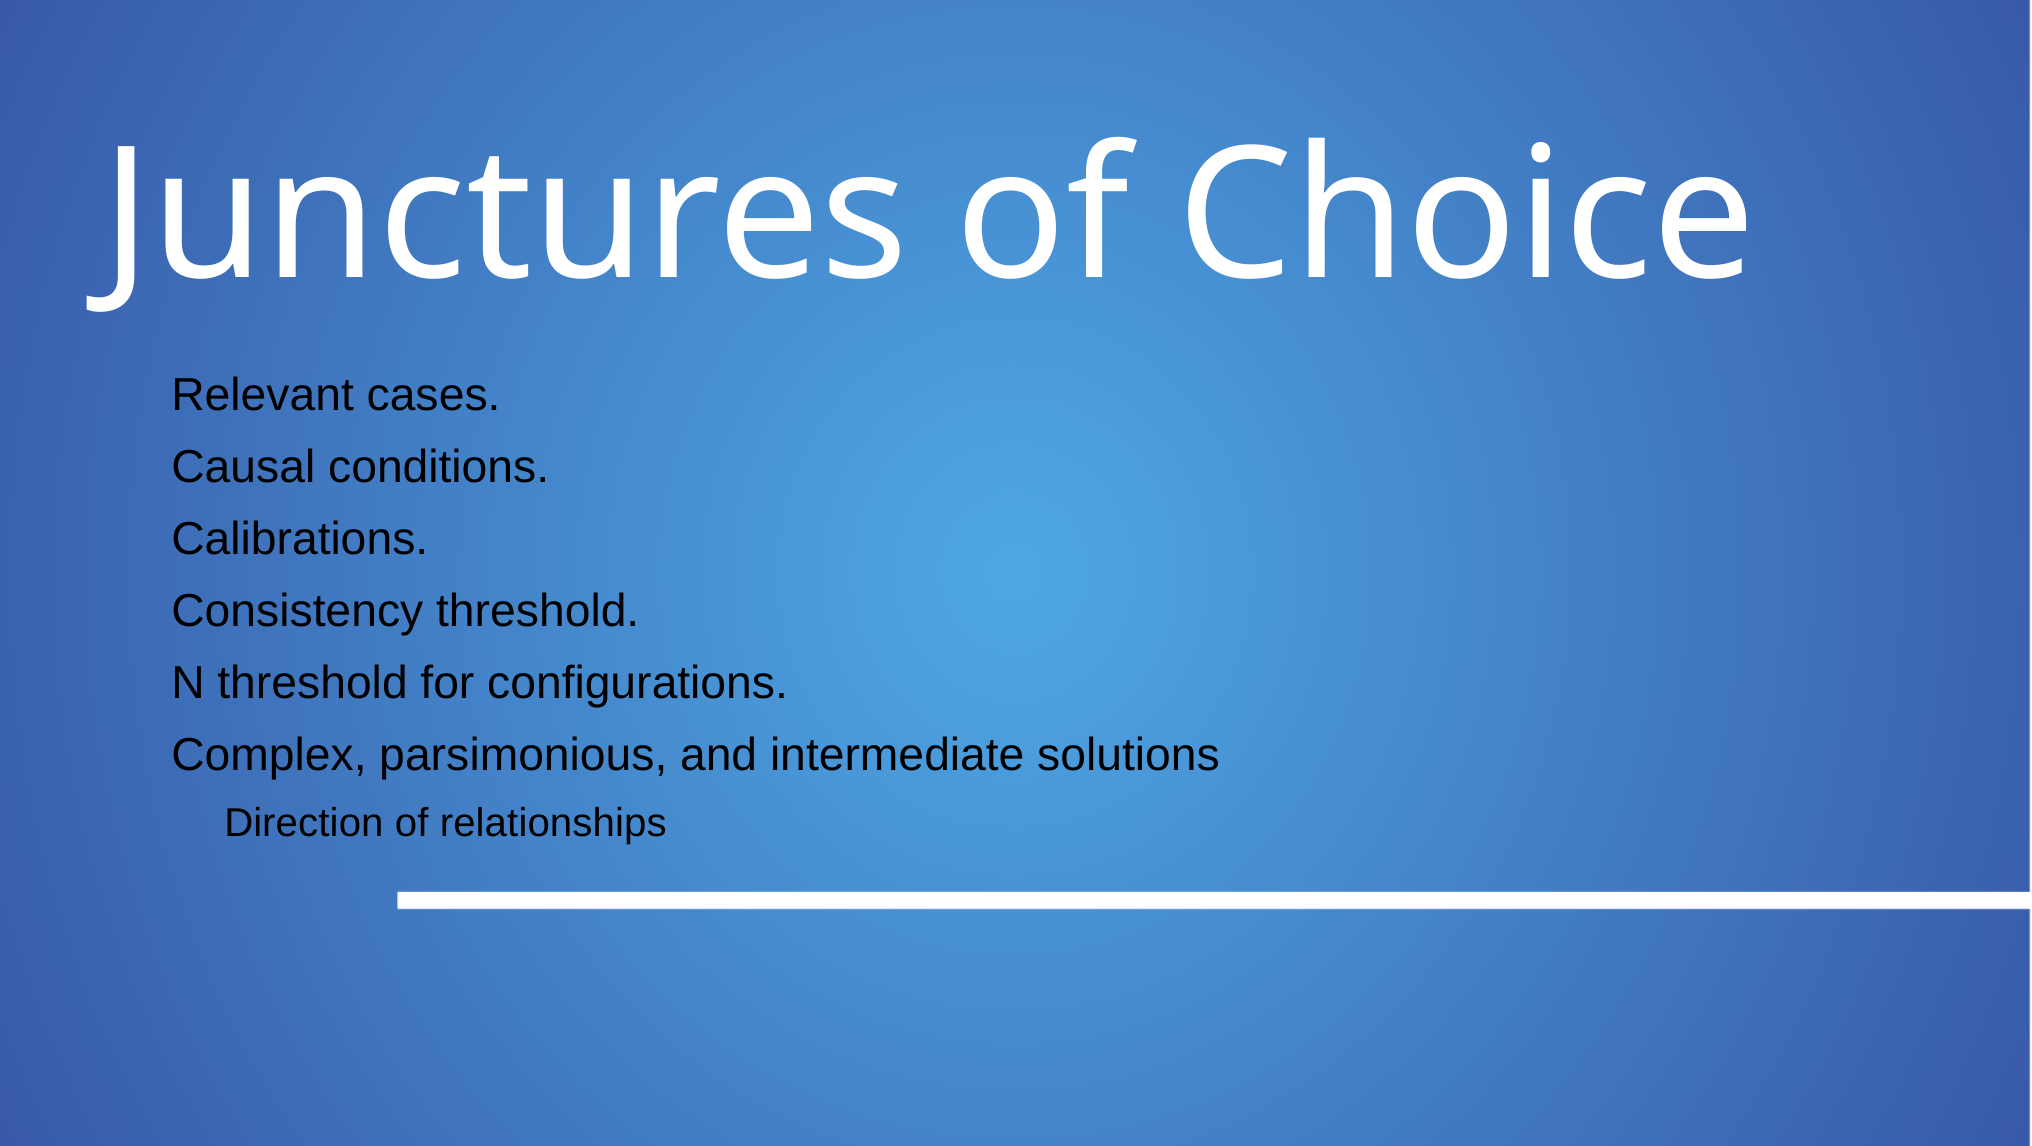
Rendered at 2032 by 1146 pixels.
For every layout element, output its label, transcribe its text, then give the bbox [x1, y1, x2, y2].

picture [0, 0, 2032, 1146]
title Junctures of Choice [101, 45, 1930, 367]
list Relevant cases. Causal conditions. Calibrations. Consistency threshold. N threshold for configurations. Complex, parsimonious, and intermediate solutions Direction of relationships [118, 271, 2032, 910]
